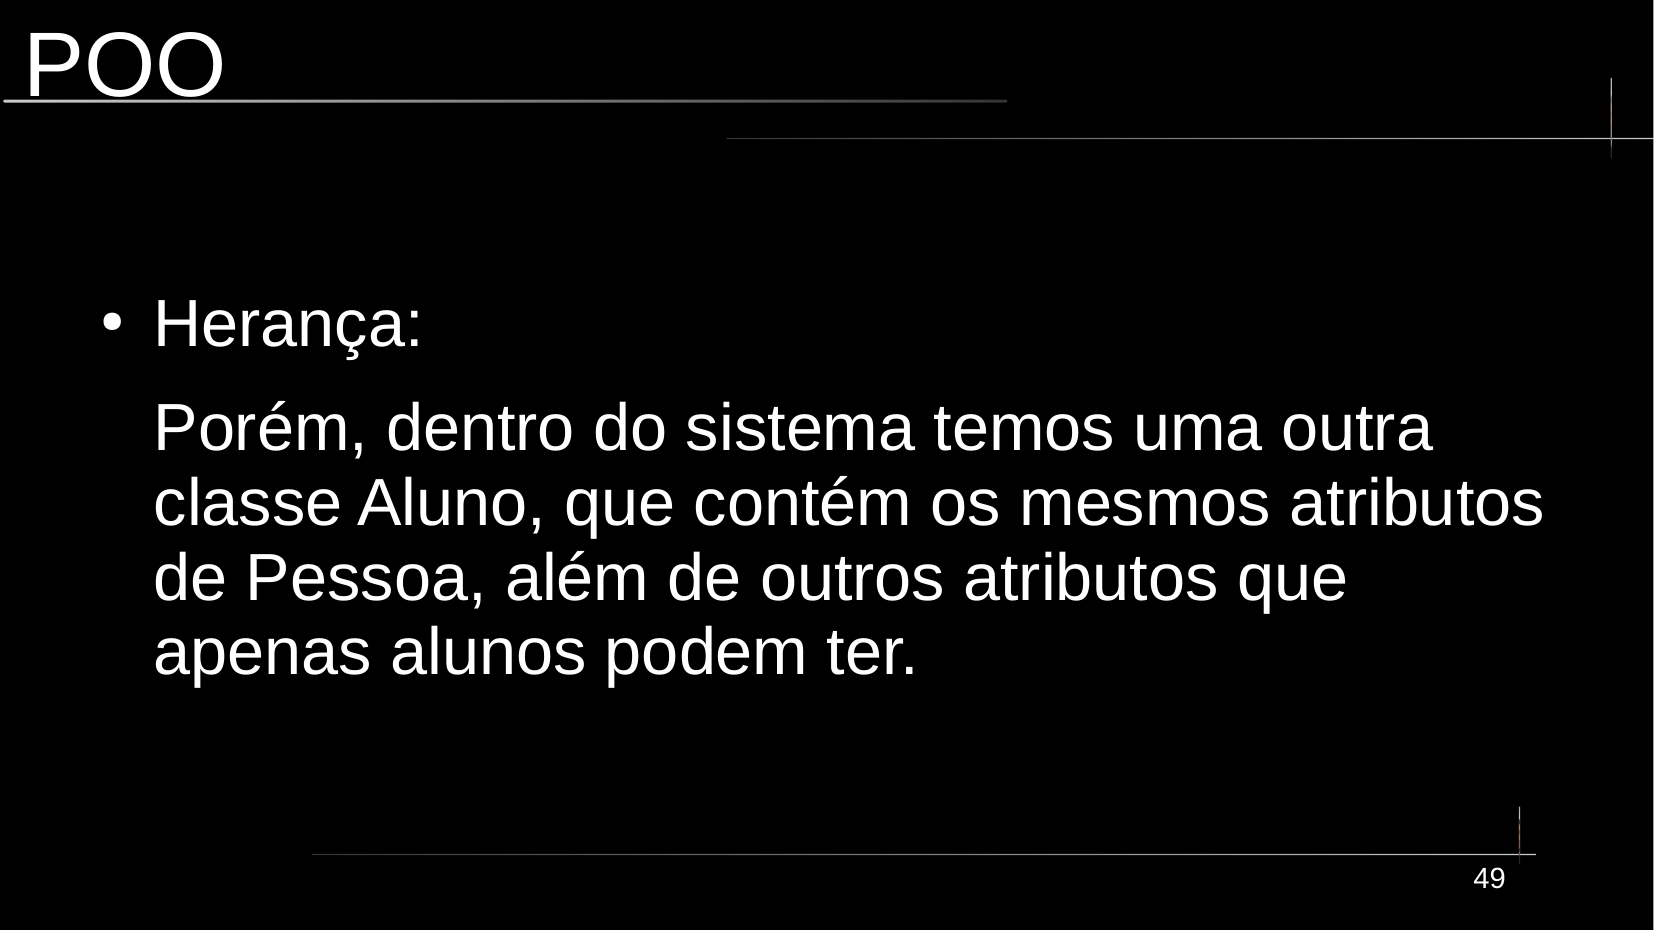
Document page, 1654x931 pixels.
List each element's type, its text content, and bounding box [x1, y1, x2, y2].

subtitle Herança: Porém, dentro do sistema temos uma outra classe Aluno, que contém os mesmos atributos de Pessoa, além de outros atributos que apenas alunos podem ter. [82, 217, 1571, 758]
title POO [23, 11, 1589, 119]
